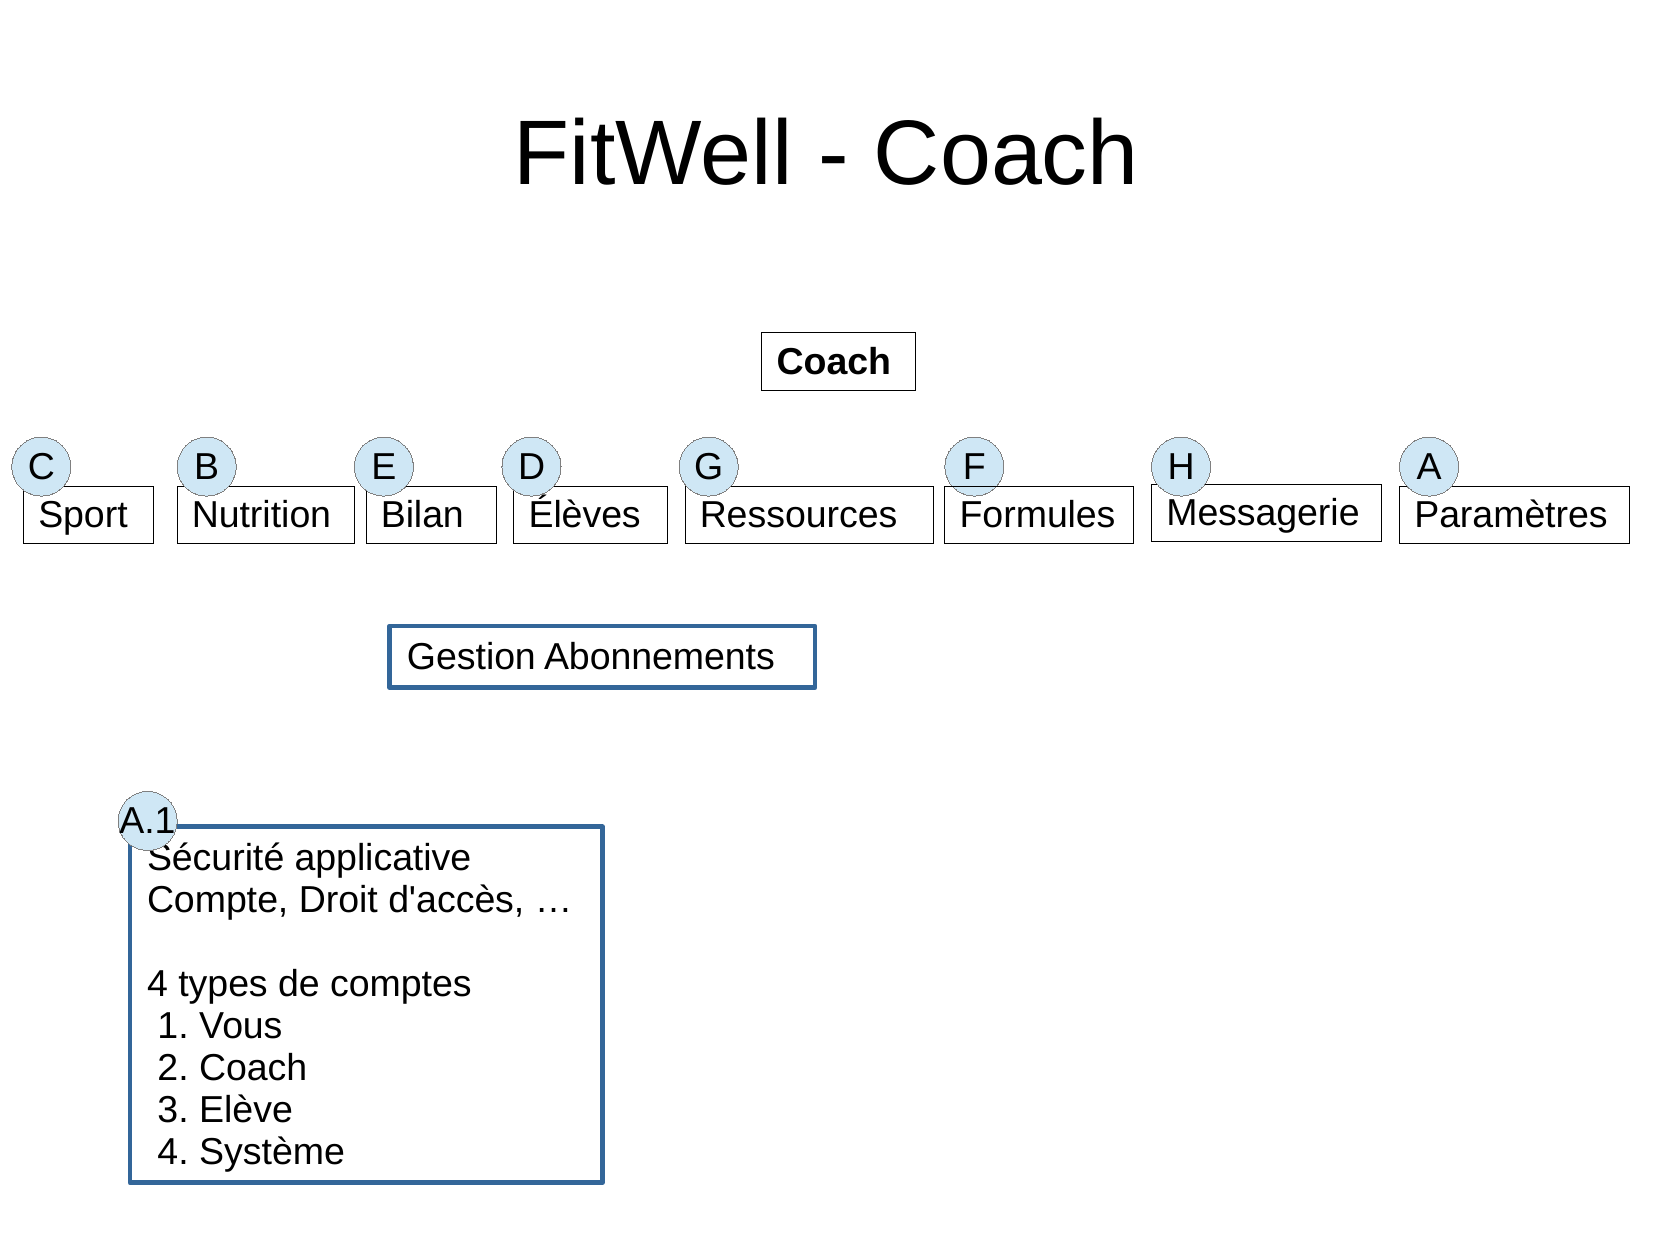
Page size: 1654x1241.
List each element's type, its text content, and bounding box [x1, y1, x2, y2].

text_box Bilan [366, 486, 497, 544]
text_box Sécurité applicative Compte, Droit d'accès, … 4 types de comptes 1. Vous 2. Coach 3. Elève 4. Système [129, 826, 603, 1183]
text_box D [501, 437, 562, 497]
text_box B [177, 437, 237, 497]
text_box A.1 [118, 791, 178, 851]
text_box Formules [944, 486, 1134, 544]
text_box G [679, 437, 739, 497]
text_box Paramètres [1399, 486, 1630, 544]
text_box F [944, 437, 1004, 486]
text_box E [354, 437, 414, 497]
text_box C [11, 437, 71, 497]
text_box Élèves [513, 486, 668, 544]
text_box Ressources [685, 486, 934, 544]
text_box A.1 [127, 810, 136, 823]
text_box Sport [23, 486, 154, 544]
text_box Messagerie [1151, 484, 1382, 542]
text_box A [1399, 437, 1459, 497]
title FitWell - Coach [82, 49, 1571, 257]
text_box Coach [761, 332, 916, 391]
text_box Gestion Abonnements [389, 625, 815, 688]
text_box H [1151, 437, 1211, 497]
text_box Nutrition [177, 486, 355, 544]
